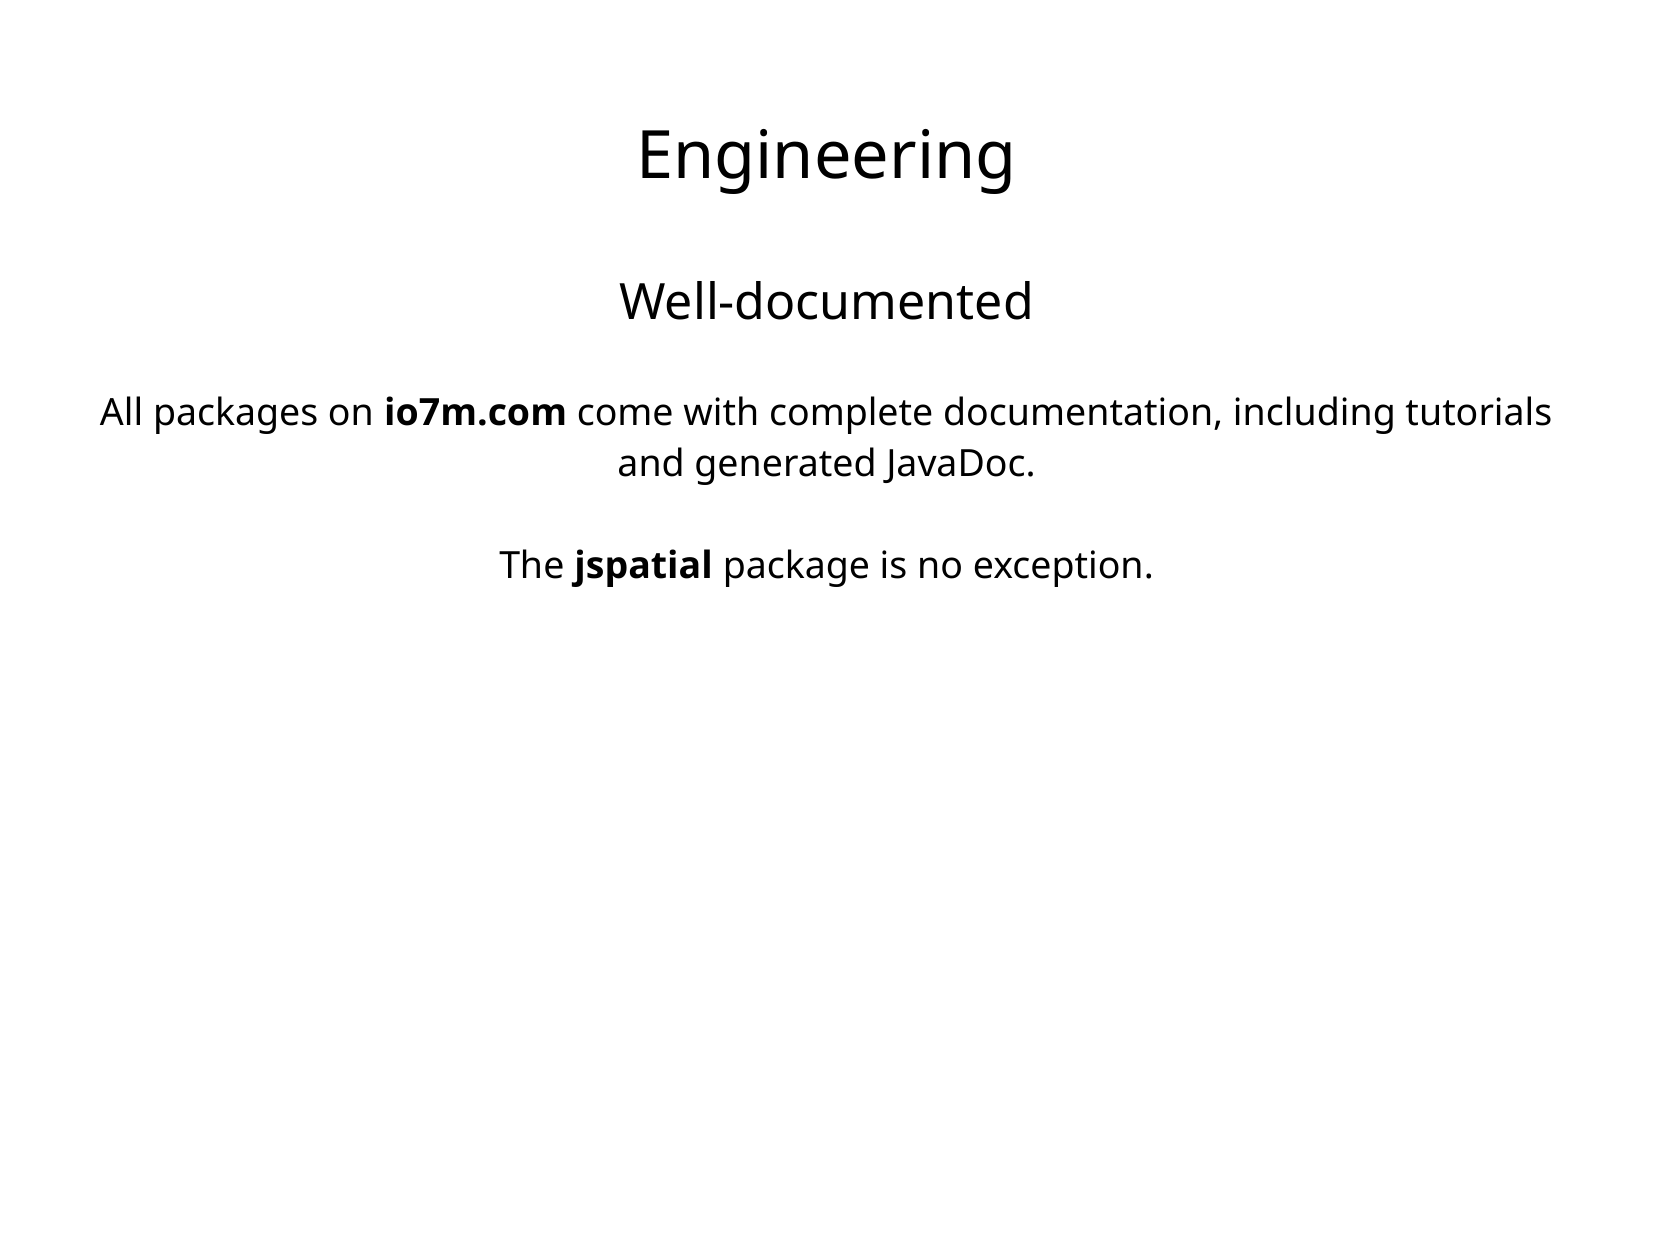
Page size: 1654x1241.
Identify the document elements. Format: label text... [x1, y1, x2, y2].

subtitle Well-documented All packages on io7m.com come with complete documentation, including tutorials and generated JavaDoc. The jspatial package is no exception. [82, 49, 1571, 1010]
